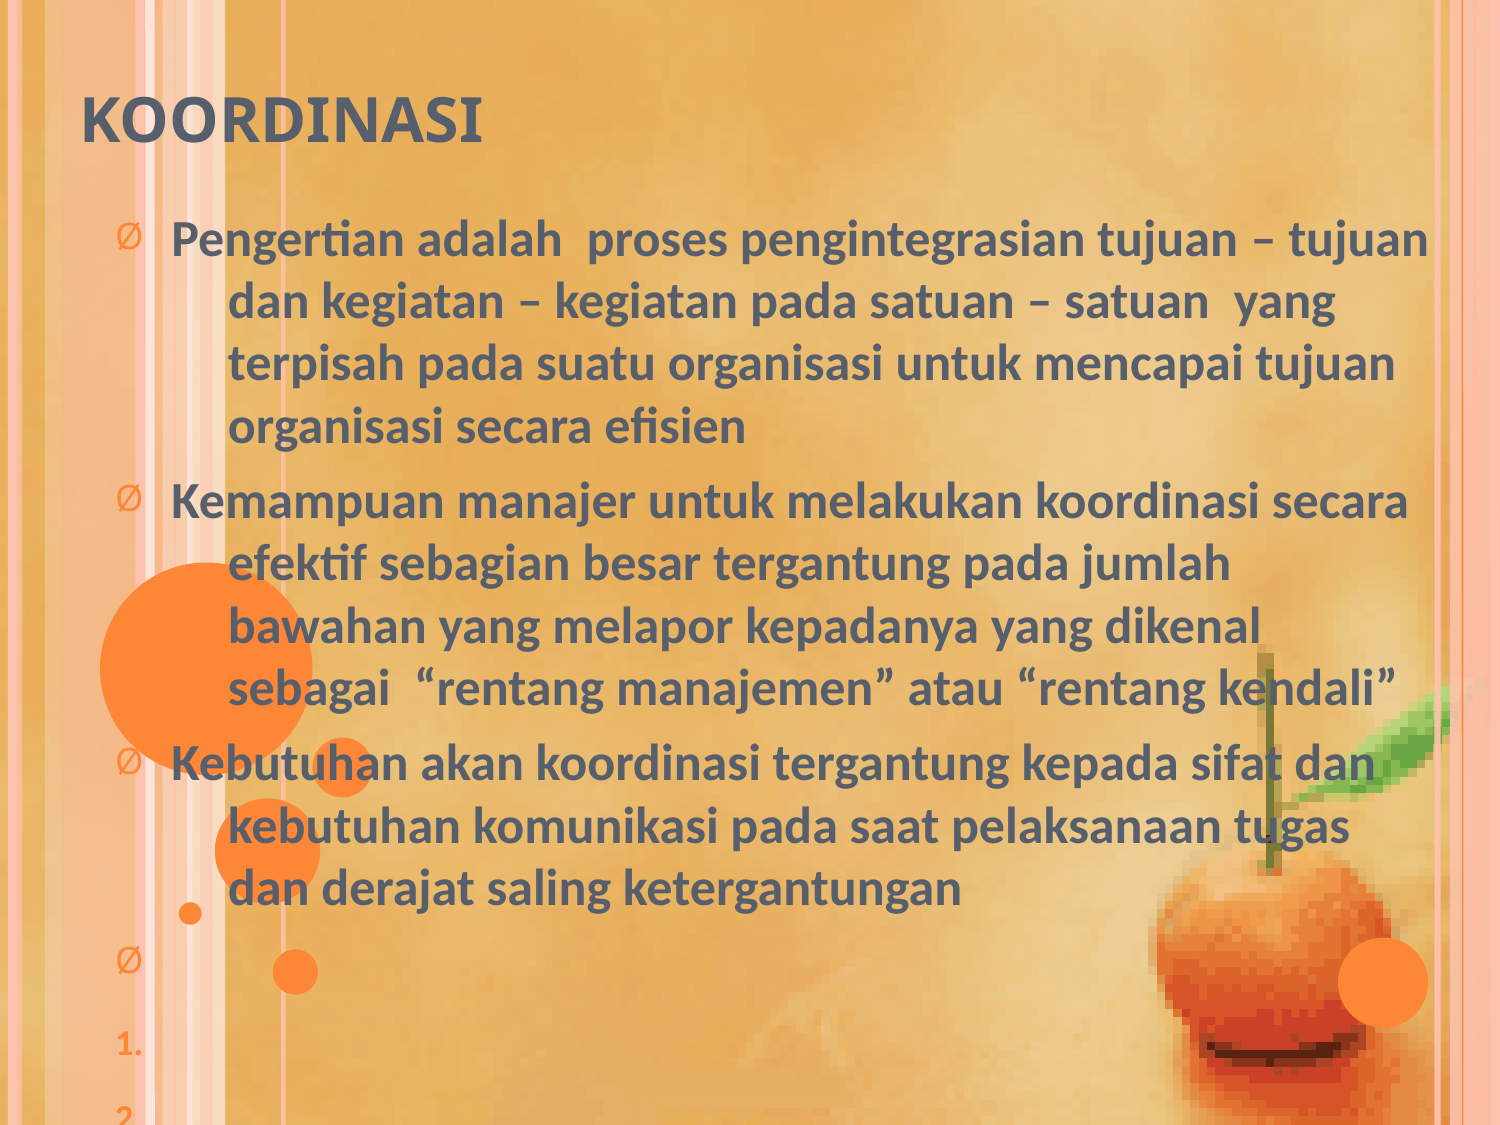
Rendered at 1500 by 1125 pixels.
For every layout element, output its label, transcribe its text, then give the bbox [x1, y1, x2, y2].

title KOORDINASI [64, 42, 632, 163]
subtitle Pengertian adalah proses pengintegrasian tujuan – tujuan dan kegiatan – kegiatan pada satuan – satuan yang terpisah pada suatu organisasi untuk mencapai tujuan organisasi secara efisien Kemampuan manajer untuk melakukan koordinasi secara efektif sebagian besar tergantung pada jumlah bawahan yang melapor kepadanya yang dikenal sebagai “rentang manajemen” atau “rentang kendali” Kebutuhan akan koordinasi tergantung kepada sifat dan kebutuhan komunikasi pada saat pelaksanaan tugas dan derajat saling ketergantungan [100, 196, 1447, 1047]
